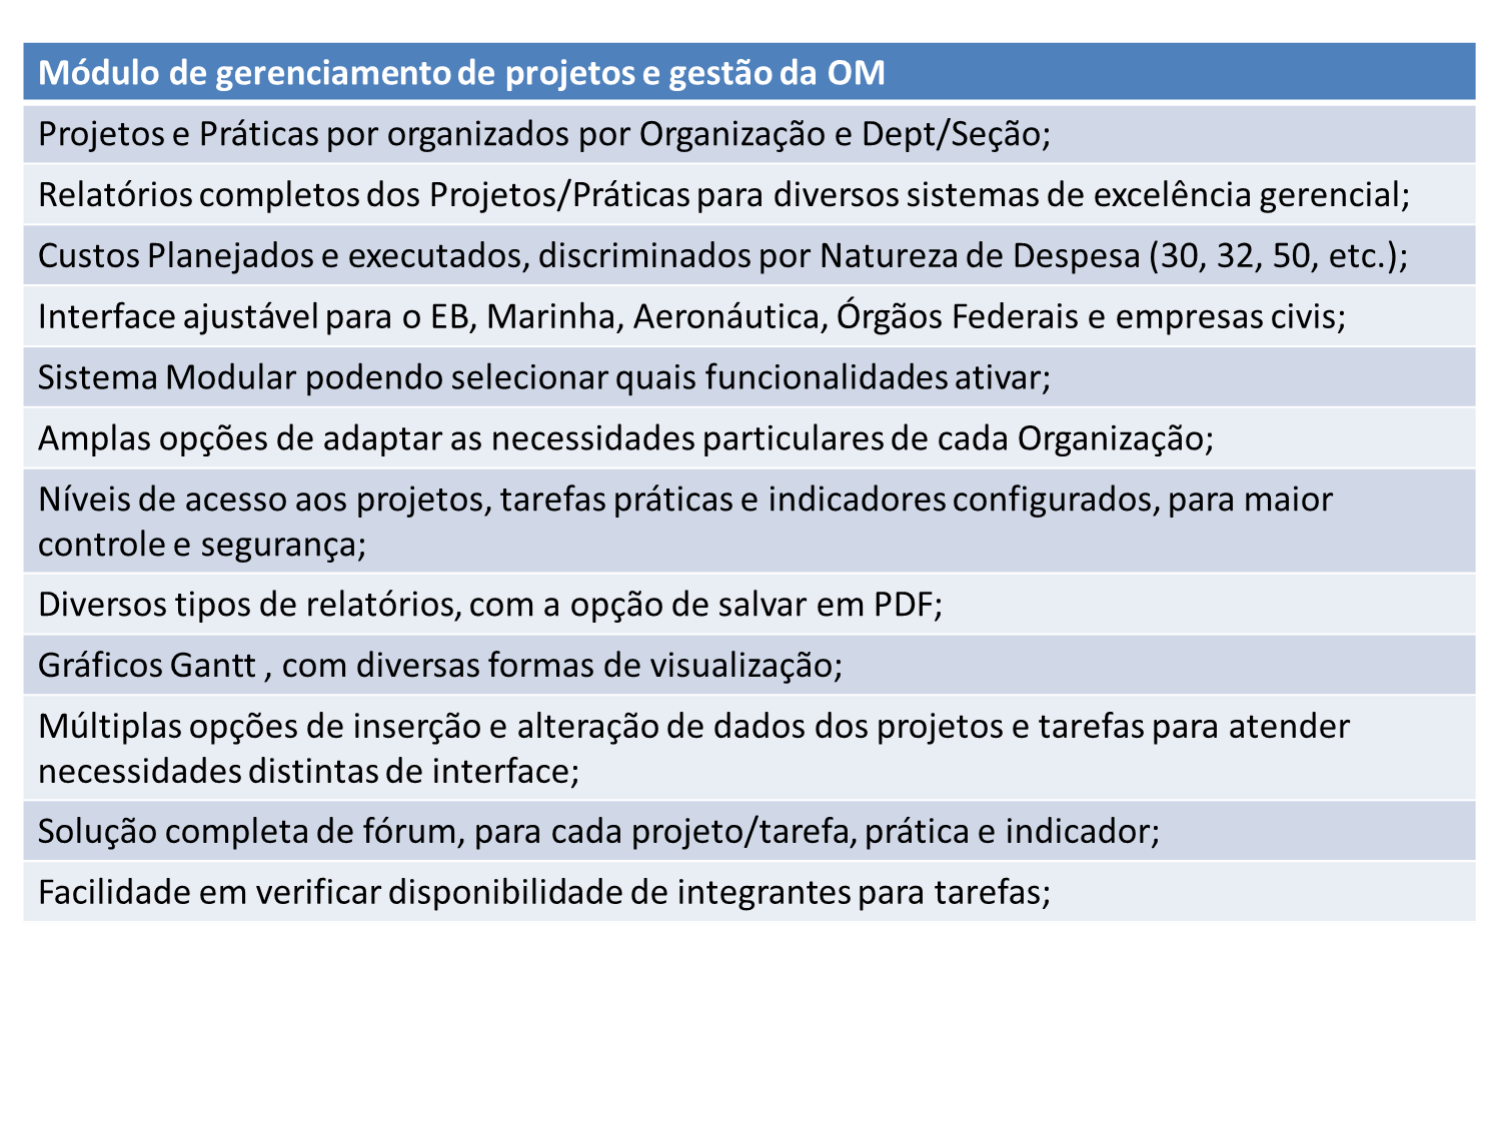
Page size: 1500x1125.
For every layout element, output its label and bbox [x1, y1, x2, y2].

picture [22, 37, 1477, 937]
